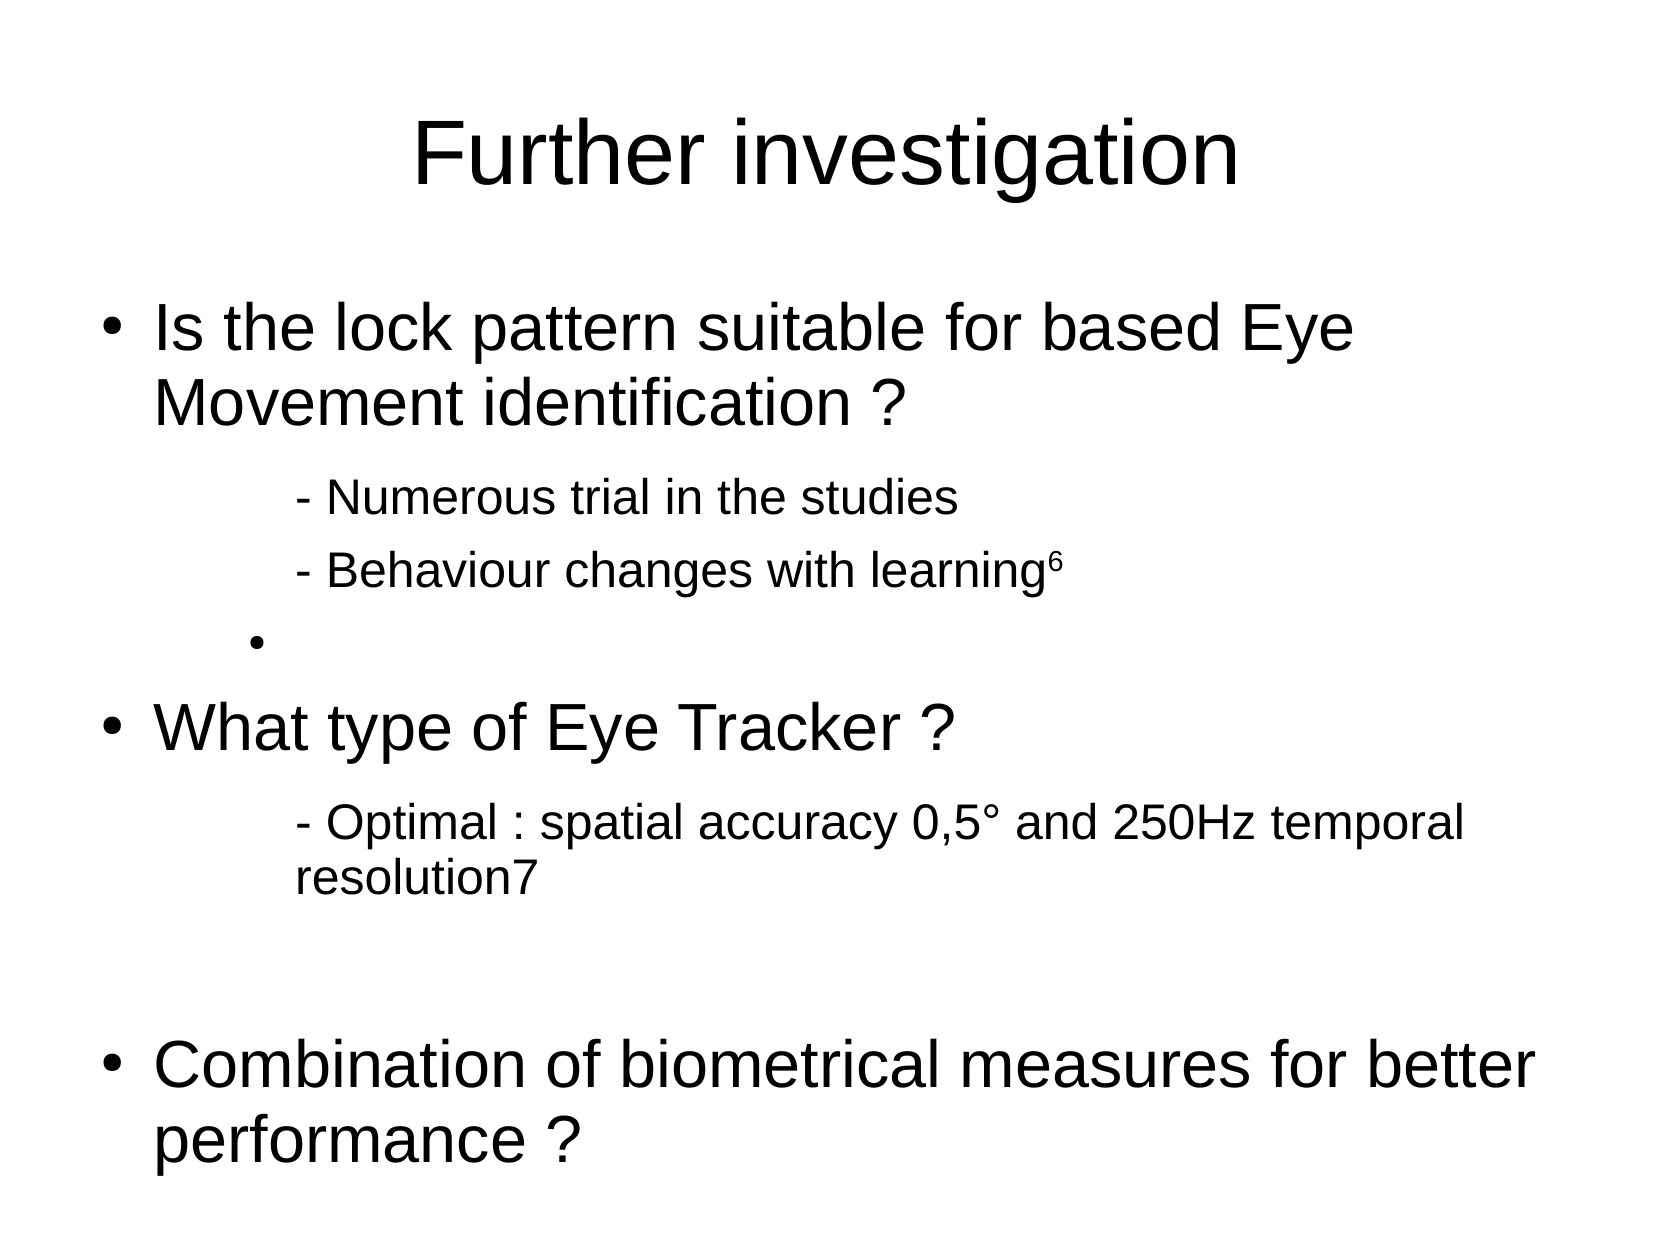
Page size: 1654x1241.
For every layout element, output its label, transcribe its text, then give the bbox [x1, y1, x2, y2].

title Further investigation [82, 49, 1571, 257]
list Is the lock pattern suitable for based Eye Movement identification ? - Numerous trial in the studies - Behaviour changes with learning6 What type of Eye Tracker ? - Optimal : spatial accuracy 0,5° and 250Hz temporal resolution7 Combination of biometrical measures for better performance ? [82, 290, 1571, 1010]
